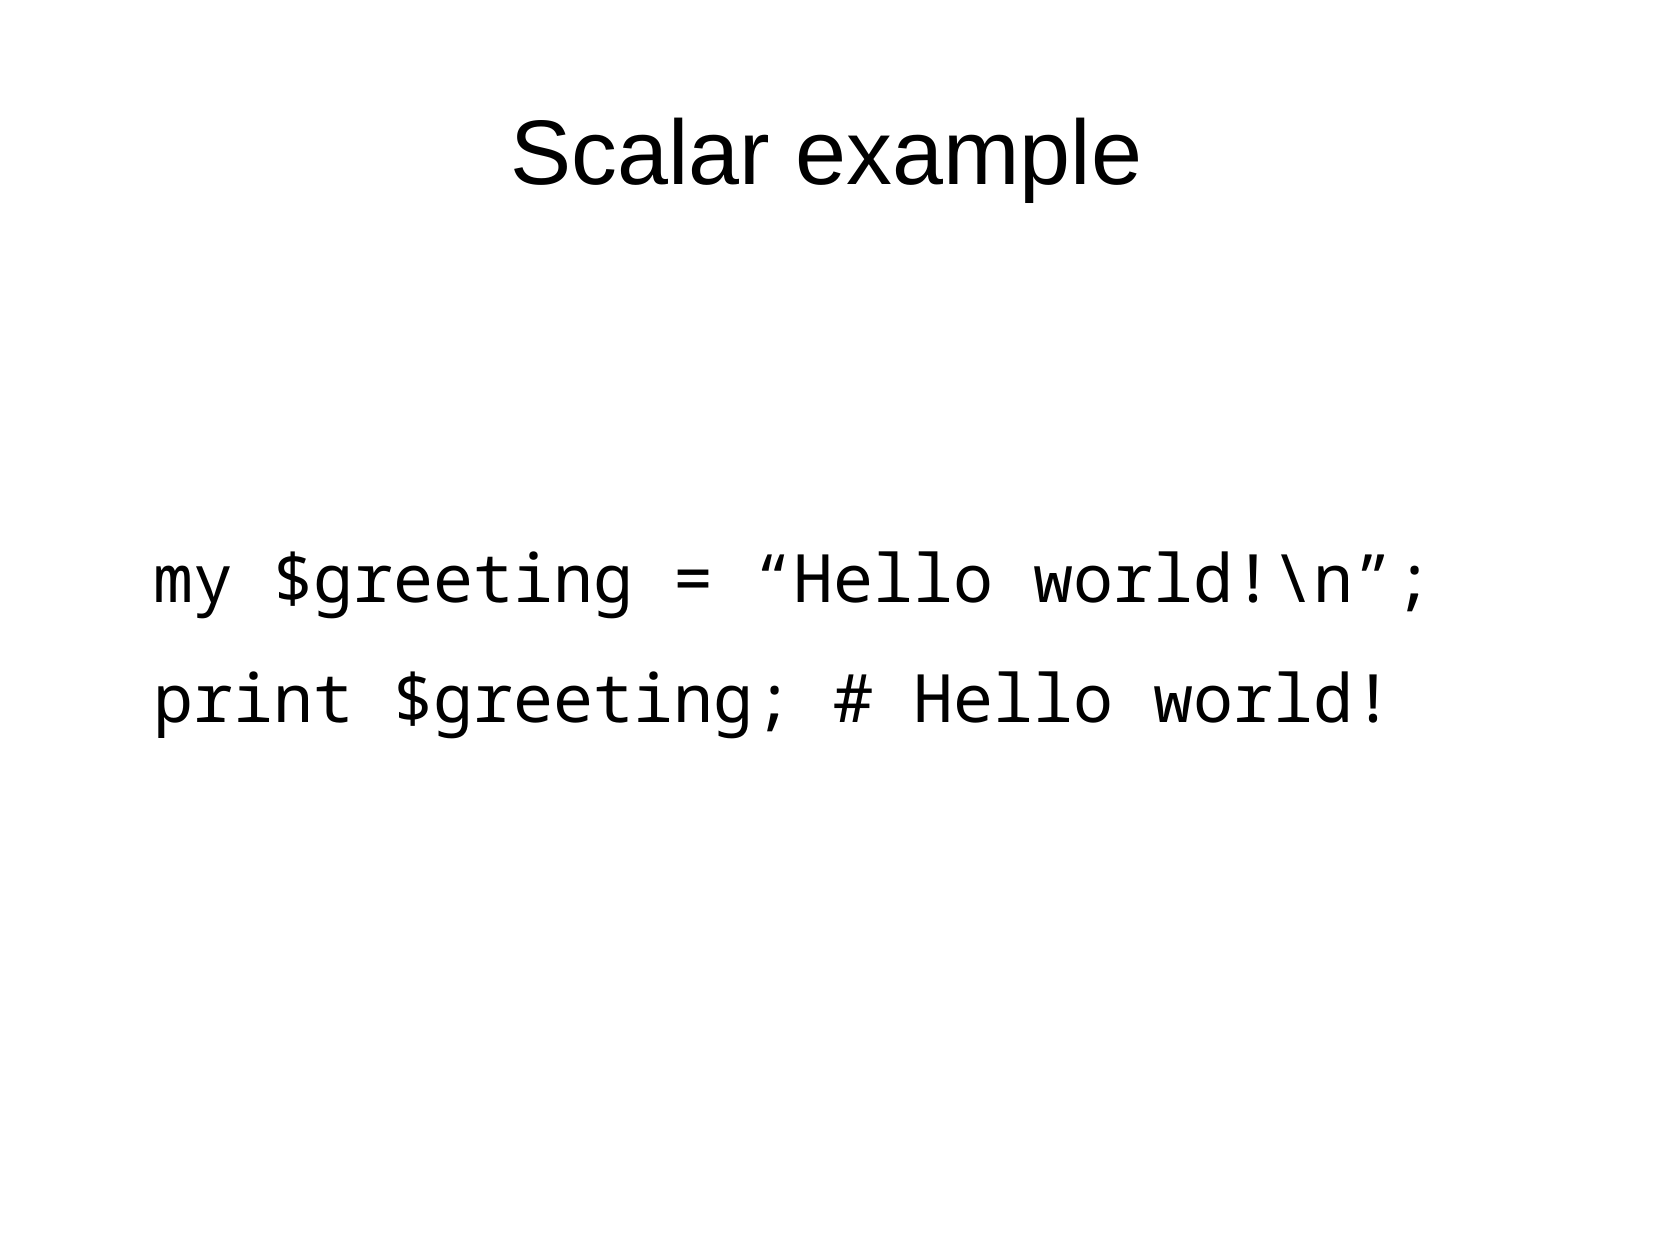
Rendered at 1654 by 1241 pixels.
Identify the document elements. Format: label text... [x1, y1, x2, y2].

list my $greeting = “Hello world!\n”; print $greeting; # Hello world! [82, 290, 1571, 1010]
title Scalar example [82, 49, 1571, 257]
